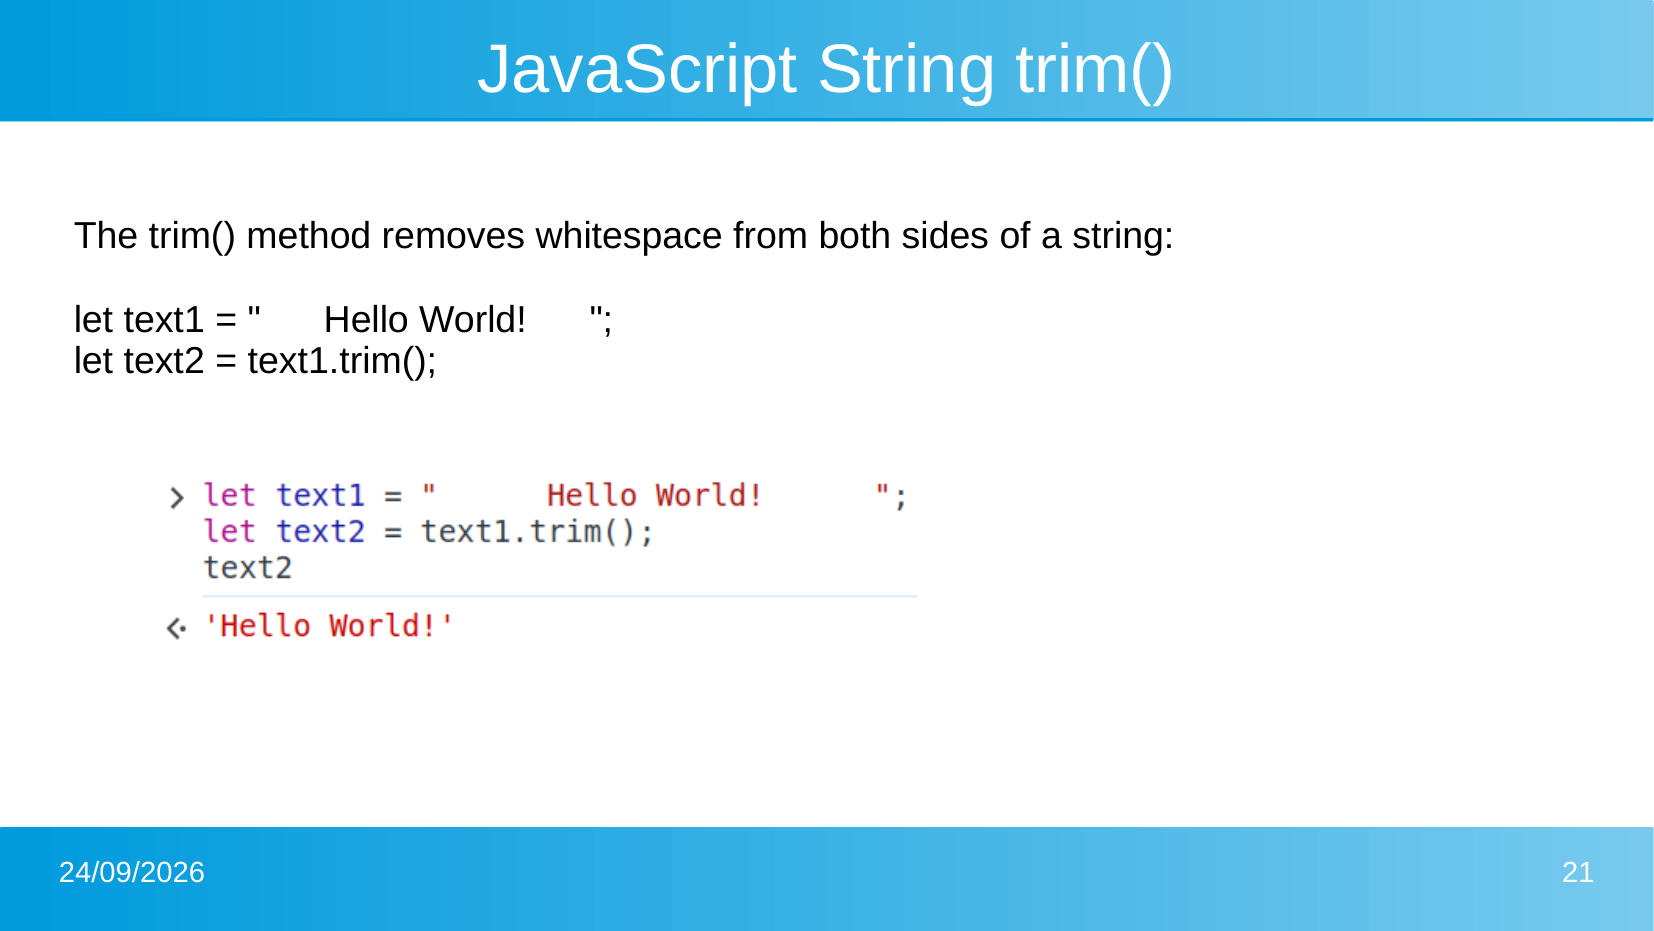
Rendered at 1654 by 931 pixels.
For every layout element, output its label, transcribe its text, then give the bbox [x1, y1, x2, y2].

title JavaScript String trim() [59, 29, 1595, 108]
picture [162, 470, 918, 657]
text_box The trim() method removes whitespace from both sides of a string: let text1 = " Hello World! "; let text2 = text1.trim(); [59, 206, 1477, 390]
